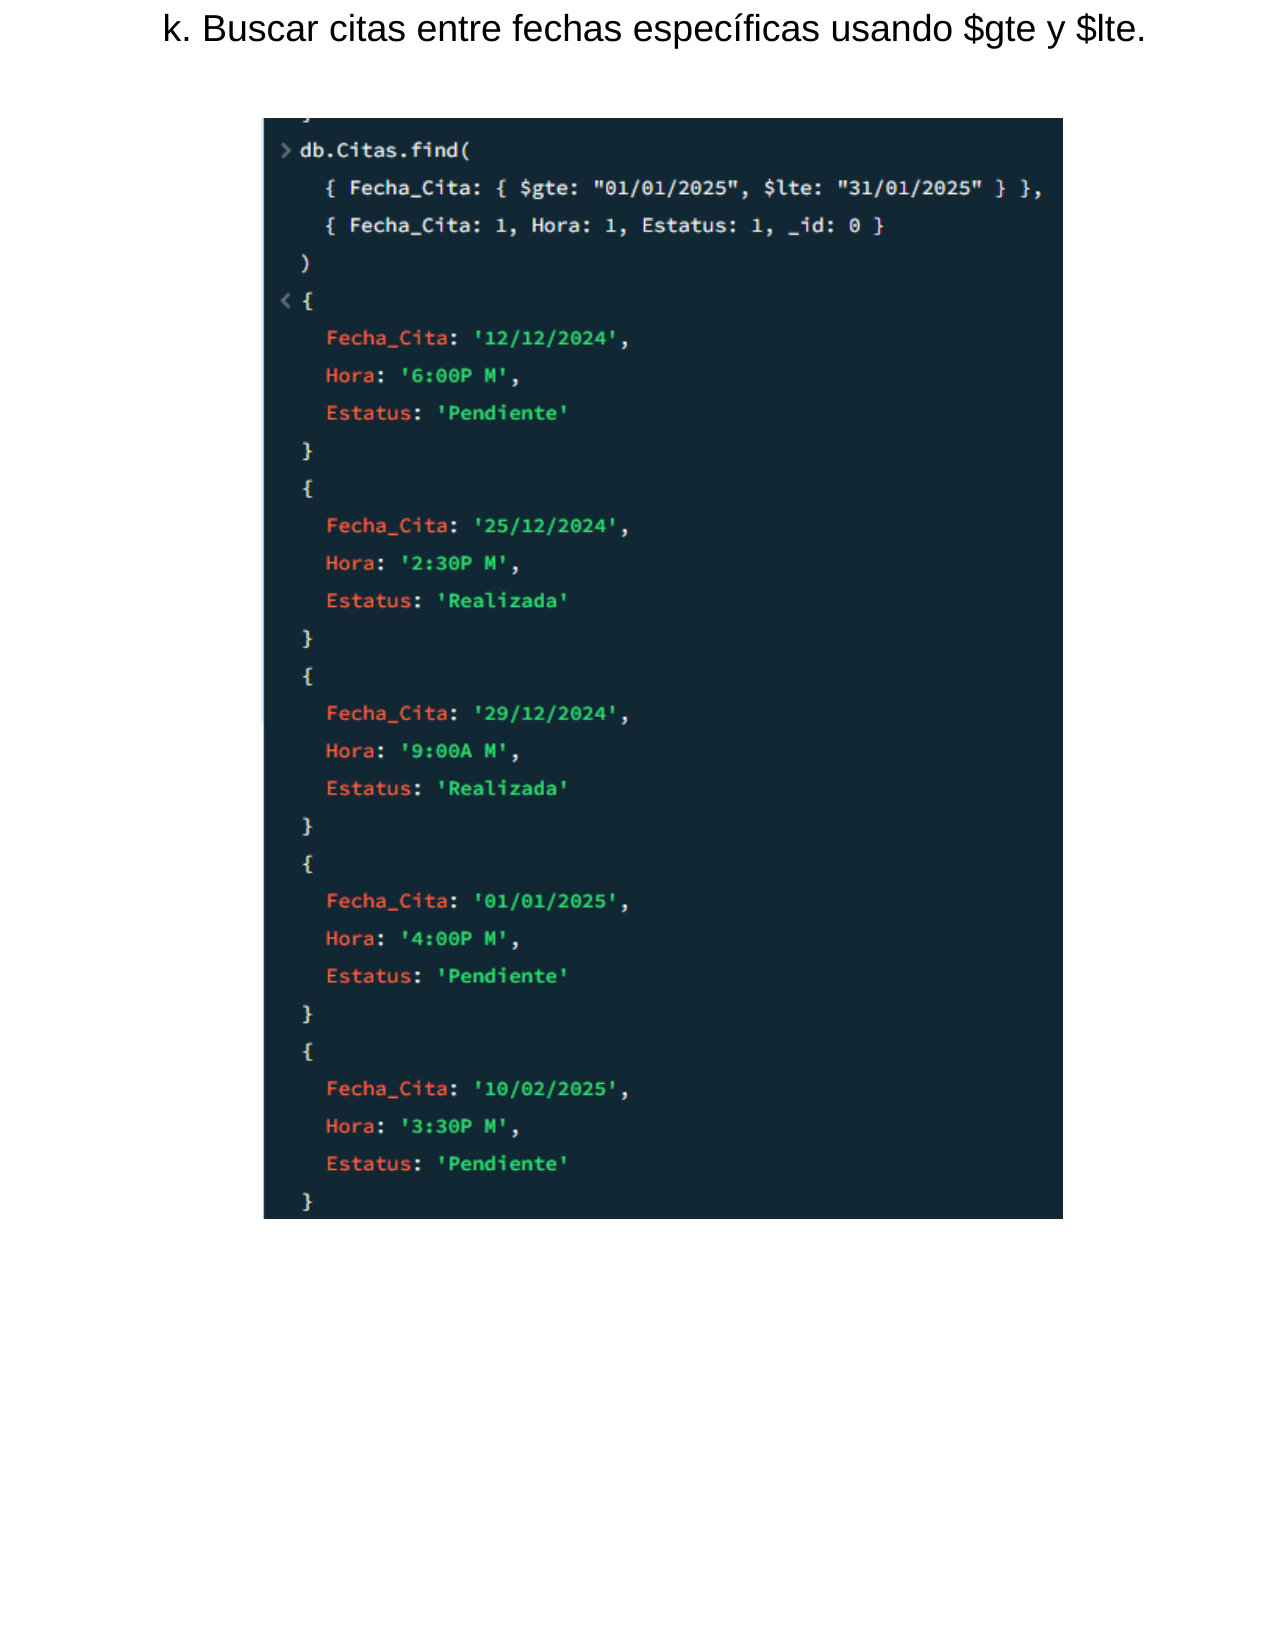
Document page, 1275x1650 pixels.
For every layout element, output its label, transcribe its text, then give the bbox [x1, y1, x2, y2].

text_box k. Buscar citas entre fechas específicas usando $gte y $lte. [0, 0, 1275, 60]
picture [261, 118, 1063, 1219]
